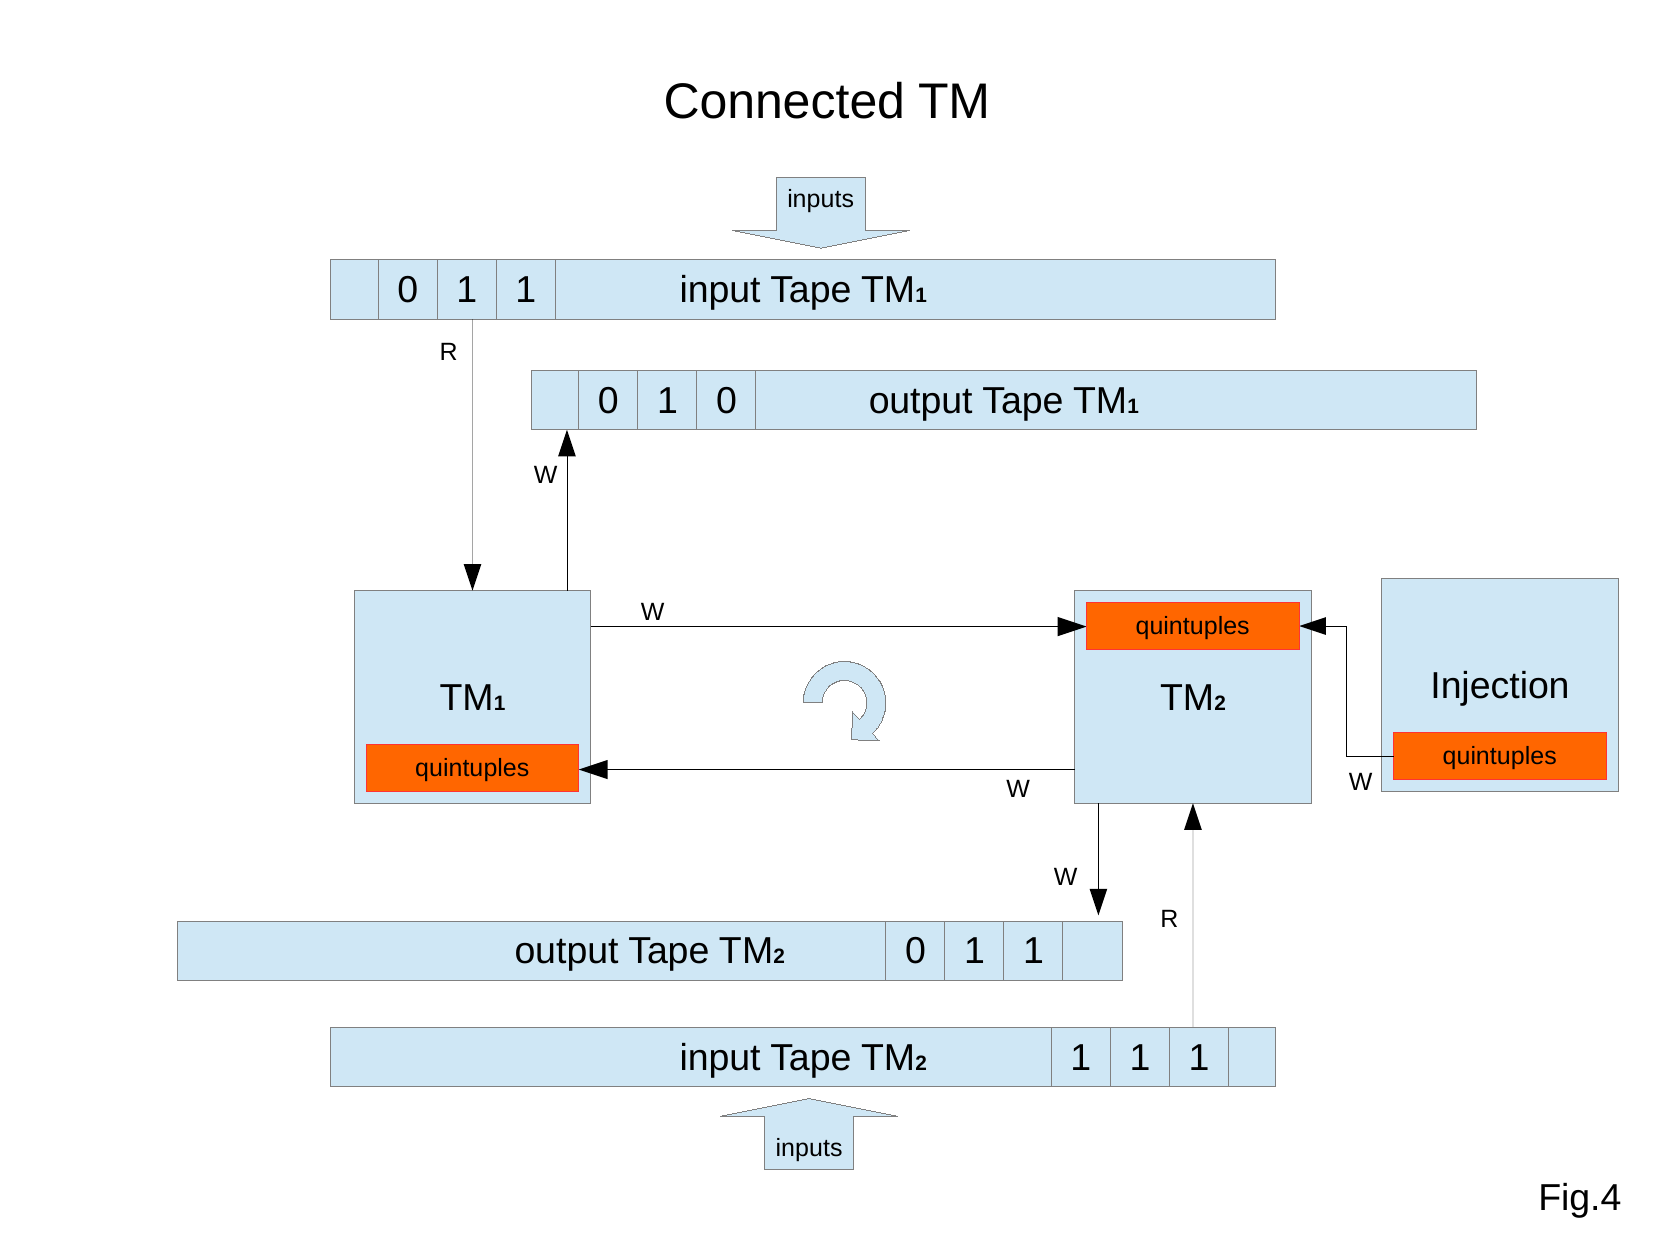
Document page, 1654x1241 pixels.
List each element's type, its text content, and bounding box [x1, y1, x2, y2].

text_box [732, 221, 910, 249]
text_box quintuples [1086, 602, 1300, 650]
text_box R [424, 330, 473, 374]
text_box inputs [767, 177, 875, 221]
text_box TM2 [1074, 590, 1312, 626]
text_box 0 [885, 921, 945, 981]
text_box input Tape TM2 [1229, 1027, 1276, 1087]
text_box 1 [1111, 1027, 1169, 1087]
text_box output Tape TM1 [756, 370, 1477, 430]
text_box [803, 661, 886, 741]
text_box W [519, 453, 567, 497]
text_box output Tape TM1 [531, 370, 578, 430]
text_box W [626, 590, 674, 634]
text_box W [991, 767, 1040, 811]
title Connected TM [82, 49, 1571, 154]
text_box input Tape TM1 [556, 259, 1276, 320]
text_box quintuples [1393, 732, 1607, 780]
text_box output Tape TM2 [1063, 921, 1123, 981]
text_box 1 [1169, 1027, 1229, 1087]
text_box TM2 [1074, 627, 1312, 804]
text_box input Tape TM2 [330, 1027, 1051, 1087]
text_box Injection [1381, 578, 1619, 792]
text_box TM1 [354, 590, 591, 804]
text_box 1 [1051, 1027, 1111, 1087]
text_box 1 [1003, 921, 1063, 981]
text_box 1 [496, 259, 556, 320]
text_box W [1334, 760, 1382, 804]
text_box 1 [438, 259, 496, 320]
text_box 1 [638, 370, 696, 430]
text_box 0 [578, 370, 638, 430]
text_box 0 [378, 259, 438, 320]
text_box R [1145, 897, 1190, 941]
text_box quintuples [366, 744, 579, 792]
text_box input Tape TM1 [330, 259, 378, 320]
text_box Fig.4 [1523, 1169, 1637, 1227]
text_box 1 [945, 921, 1003, 981]
text_box inputs [755, 1126, 863, 1170]
text_box [720, 1098, 898, 1126]
text_box output Tape TM2 [177, 921, 885, 981]
text_box W [1038, 854, 1087, 898]
text_box 0 [696, 370, 756, 430]
